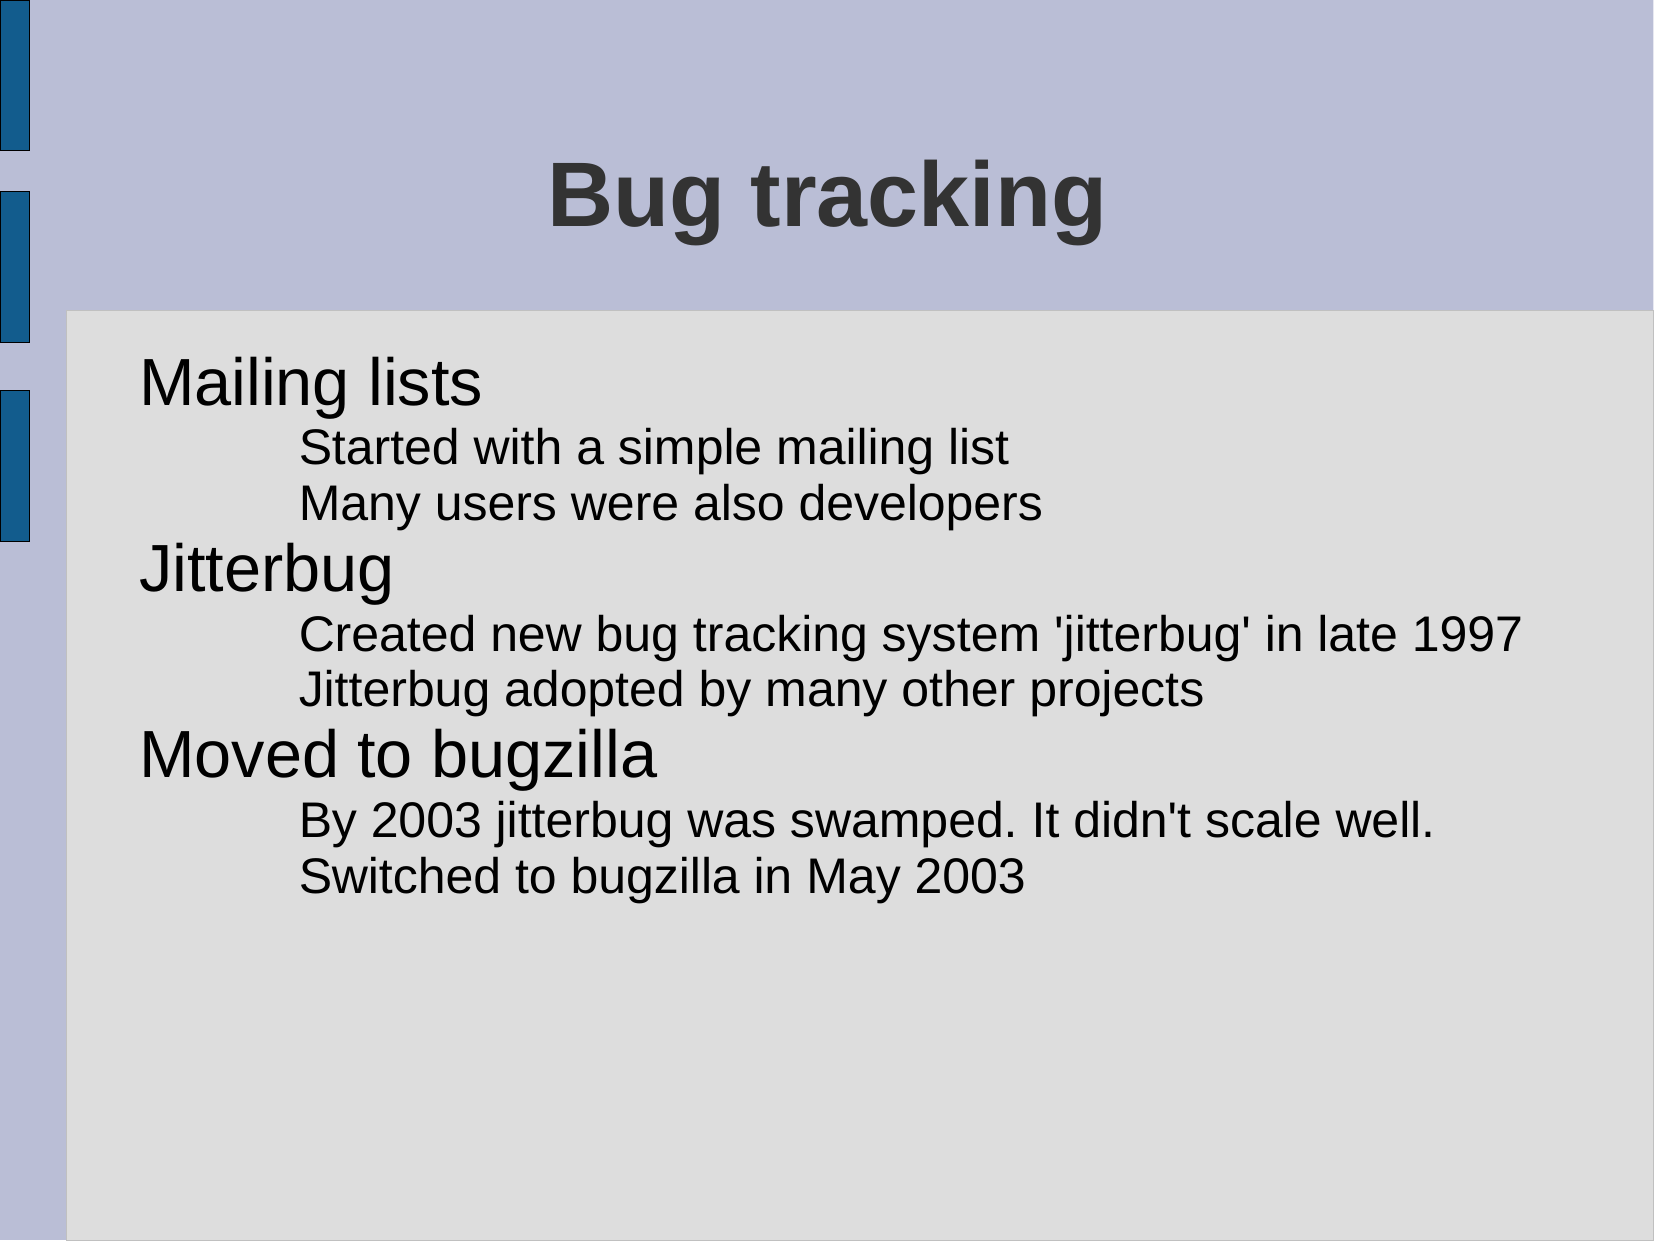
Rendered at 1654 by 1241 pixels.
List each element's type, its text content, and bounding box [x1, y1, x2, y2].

title Bug tracking [121, 98, 1534, 291]
list Mailing lists Started with a simple mailing list Many users were also developers Jitterbug Created new bug tracking system 'jitterbug' in late 1997 Jitterbug adopted by many other projects Moved to bugzilla By 2003 jitterbug was swamped. It didn't scale well. Switched to bugzilla in May 2003 [121, 344, 1534, 1112]
